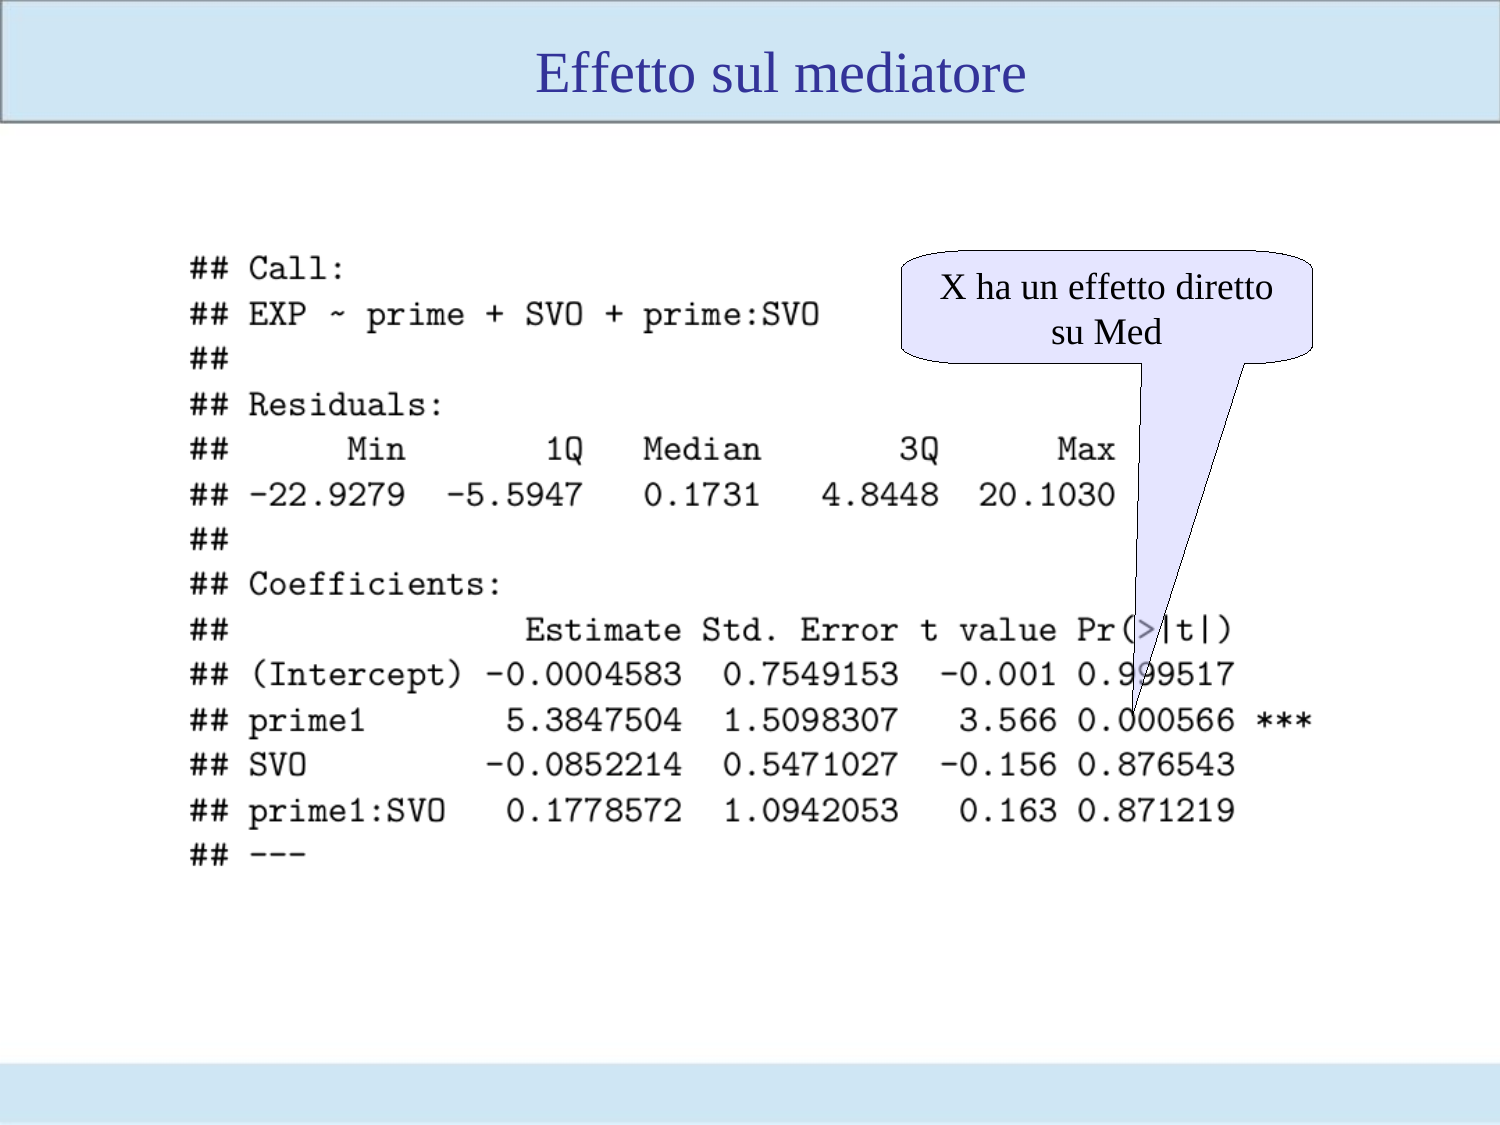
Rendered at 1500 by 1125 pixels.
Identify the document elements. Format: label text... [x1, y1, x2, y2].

text_box X ha un effetto diretto su Med [901, 250, 1313, 716]
picture [0, 0, 1500, 1125]
title Effetto sul mediatore [249, 21, 1313, 117]
